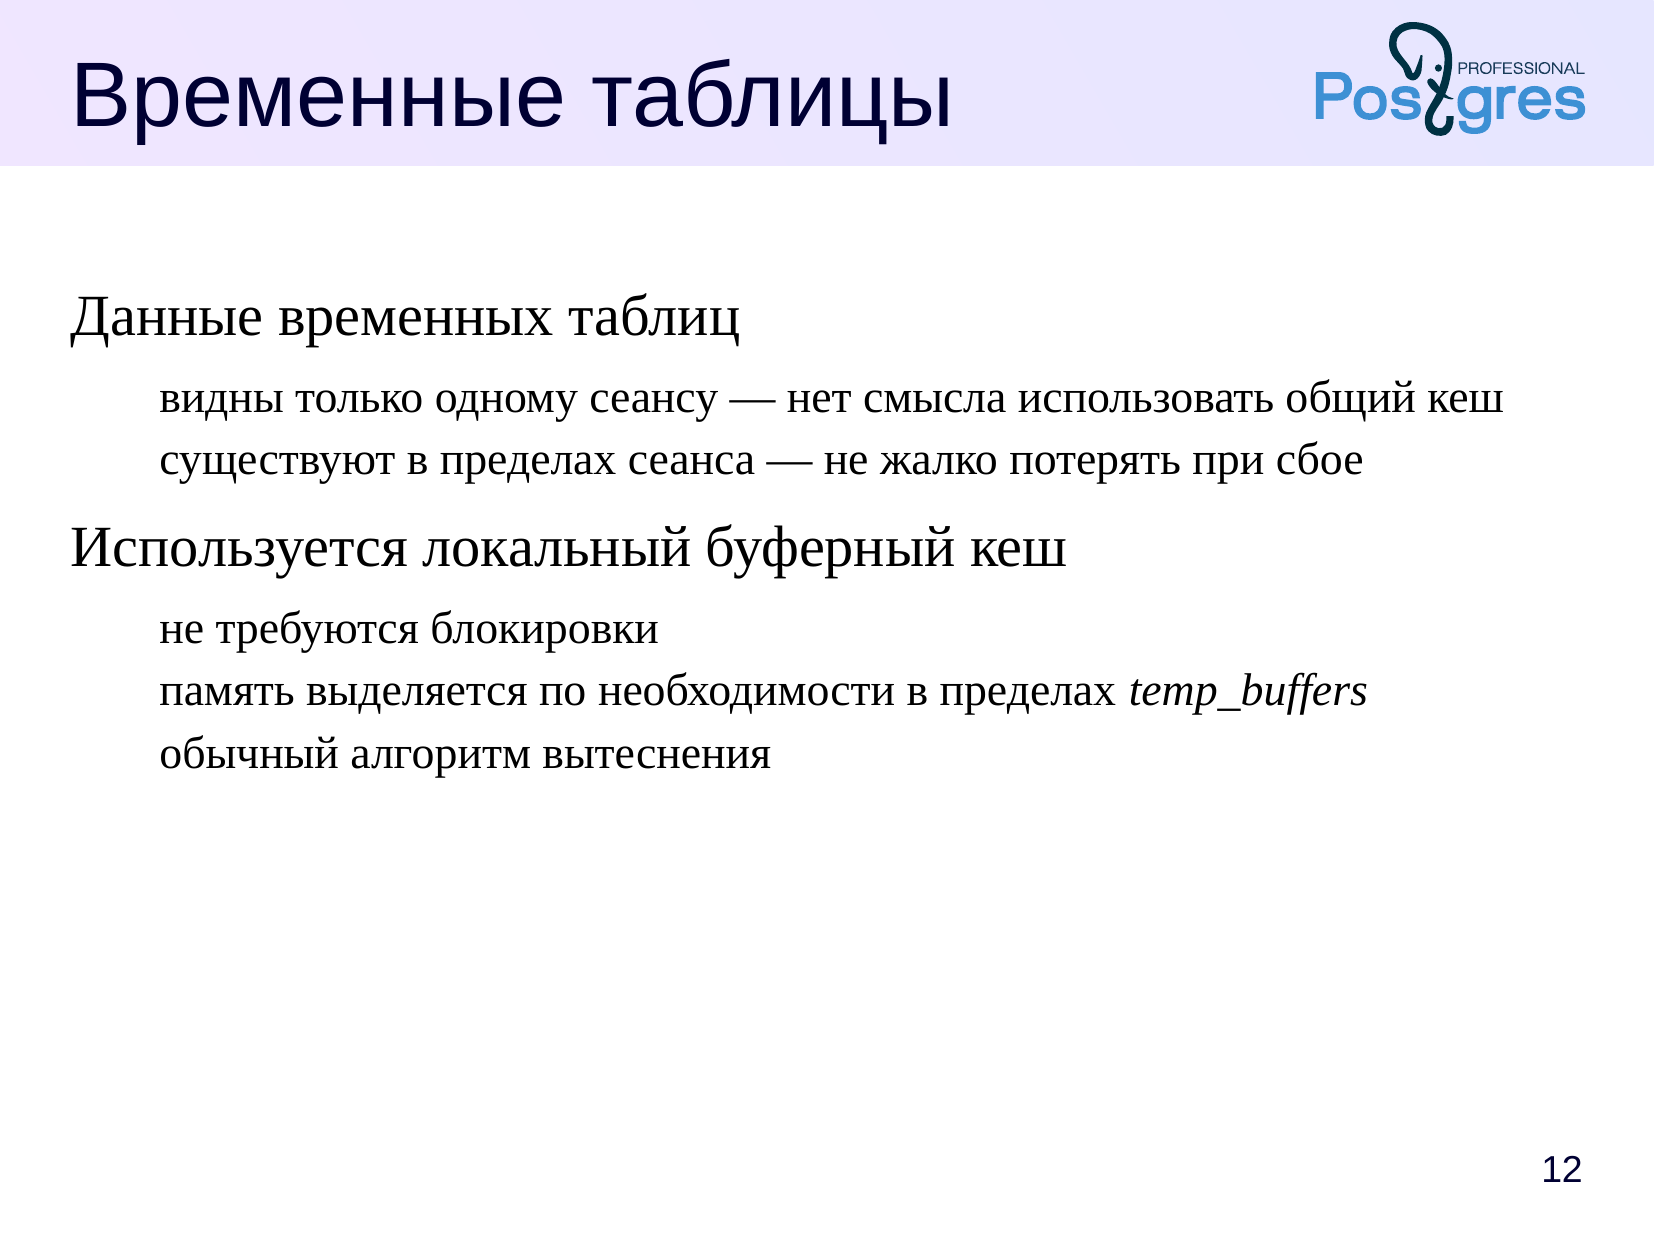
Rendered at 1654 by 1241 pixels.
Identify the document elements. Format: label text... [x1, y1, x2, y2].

list Данные временных таблиц видны только одному сеансу — нет смысла использовать общий кеш существуют в пределах сеанса — не жалко потерять при сбое Используется локальный буферный кеш не требуются блокировки память выделяется по необходимости в пределах temp_buffers обычный алгоритм вытеснения [70, 283, 1583, 1141]
title Временные таблицы [70, 43, 1241, 147]
